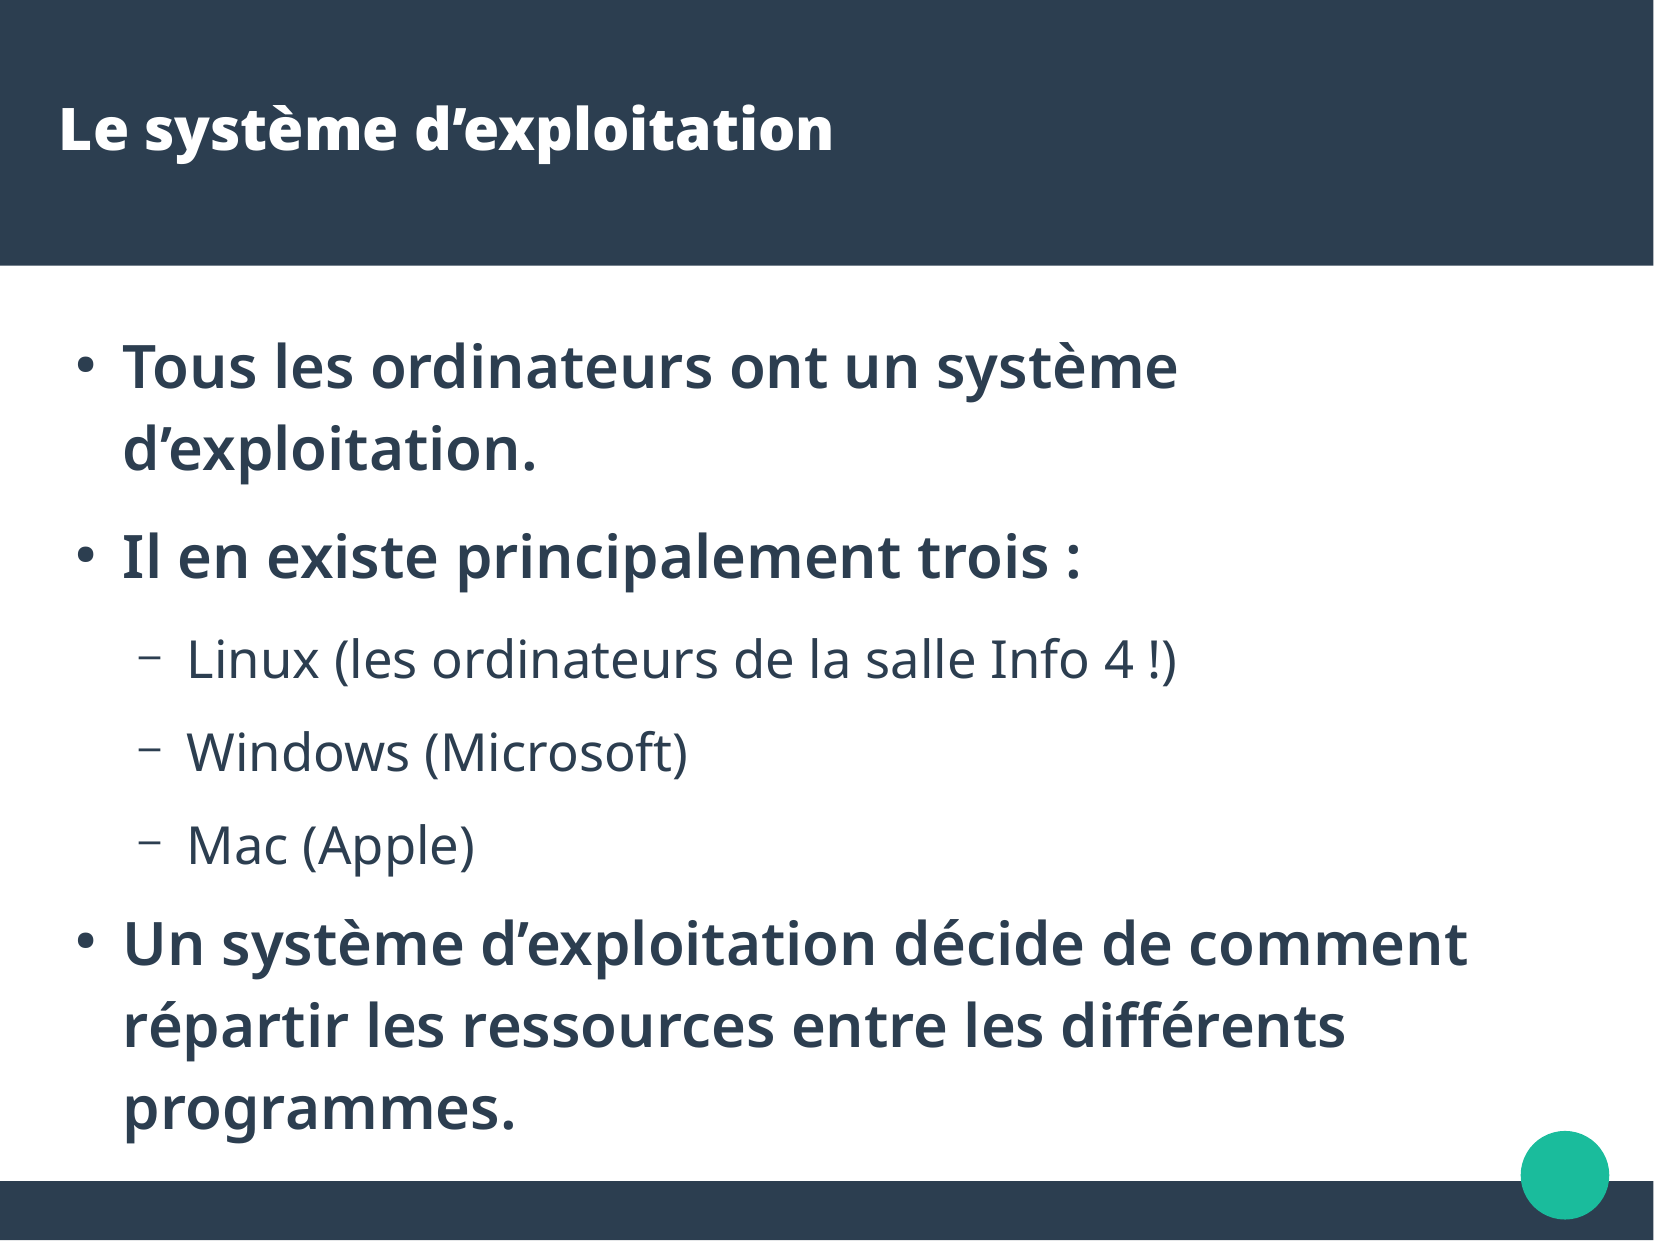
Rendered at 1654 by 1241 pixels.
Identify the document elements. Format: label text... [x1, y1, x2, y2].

list Tous les ordinateurs ont un système d’exploitation. Il en existe principalement trois : Linux (les ordinateurs de la salle Info 4 !) Windows (Microsoft) Mac (Apple) Un système d’exploitation décide de comment répartir les ressources entre les différents programmes. [59, 324, 1595, 1152]
title Le système d’exploitation [59, 49, 1595, 207]
